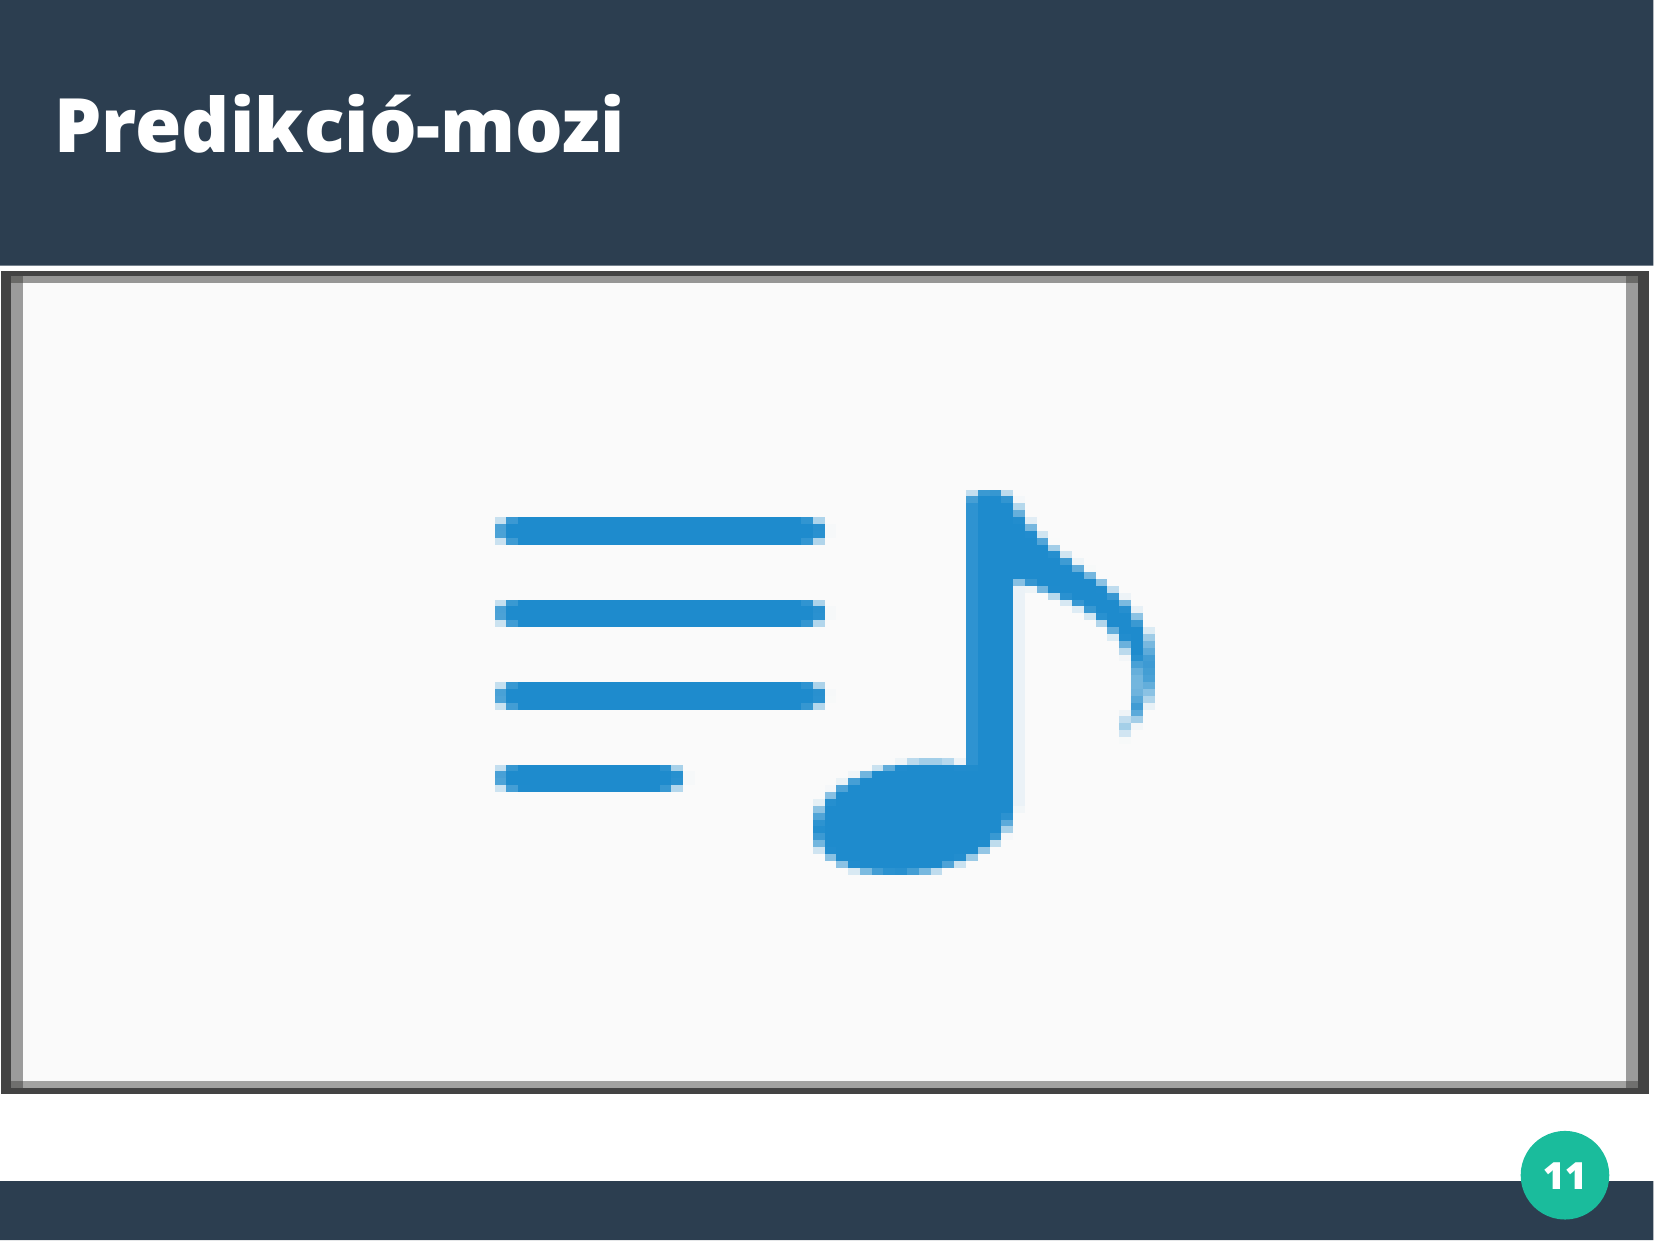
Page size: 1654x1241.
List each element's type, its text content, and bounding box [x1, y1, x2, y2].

title Predikció-mozi [54, 45, 1591, 203]
text_box [0, 270, 1651, 1096]
